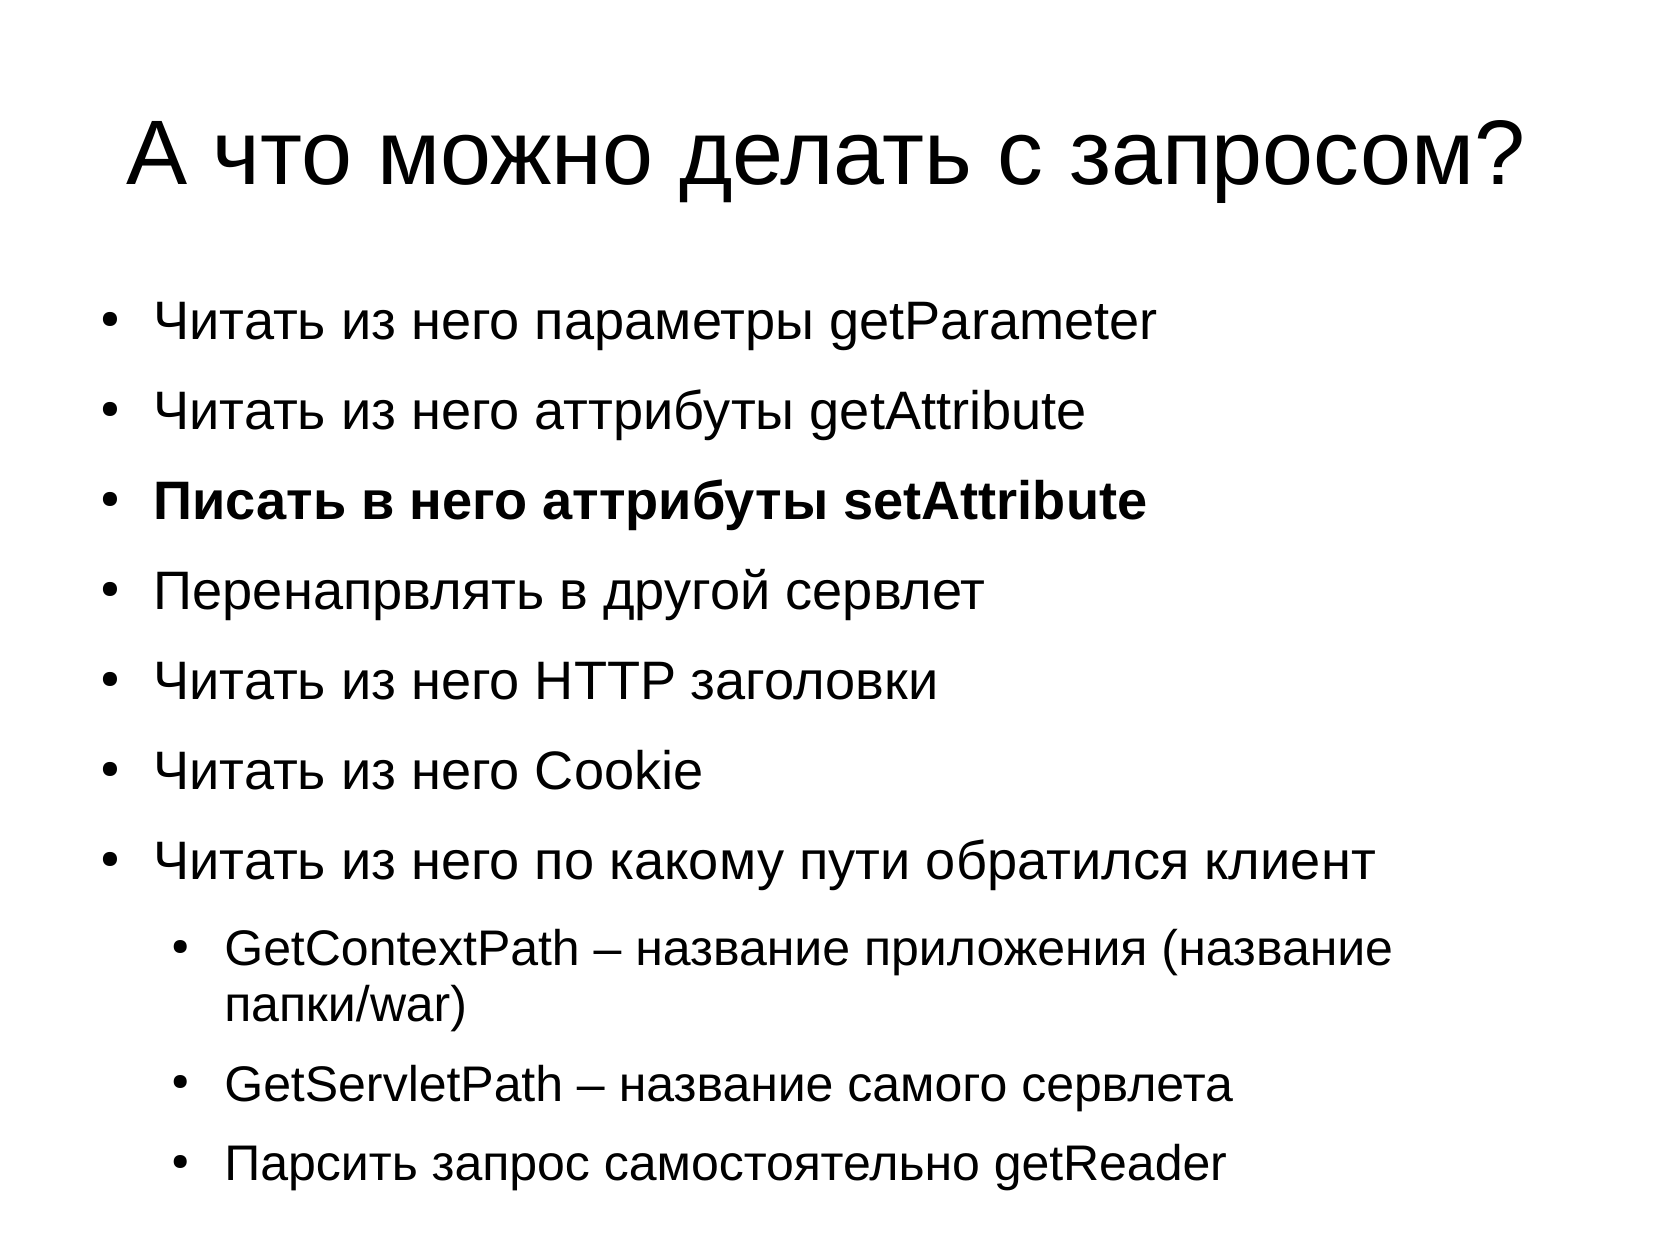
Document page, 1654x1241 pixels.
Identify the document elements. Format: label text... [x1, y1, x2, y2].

title А что можно делать с запросом? [82, 49, 1571, 257]
list Читать из него параметры getParameter Читать из него аттрибуты getAttribute Писать в него аттрибуты setAttribute Перенапрвлять в другой сервлет Читать из него HTTP заголовки Читать из него Cookie Читать из него по какому пути обратился клиент GetContextPath – название приложения (название папки/war) GetServletPath – название самого сервлета Парсить запрос самостоятельно getReader [82, 290, 1571, 1193]
